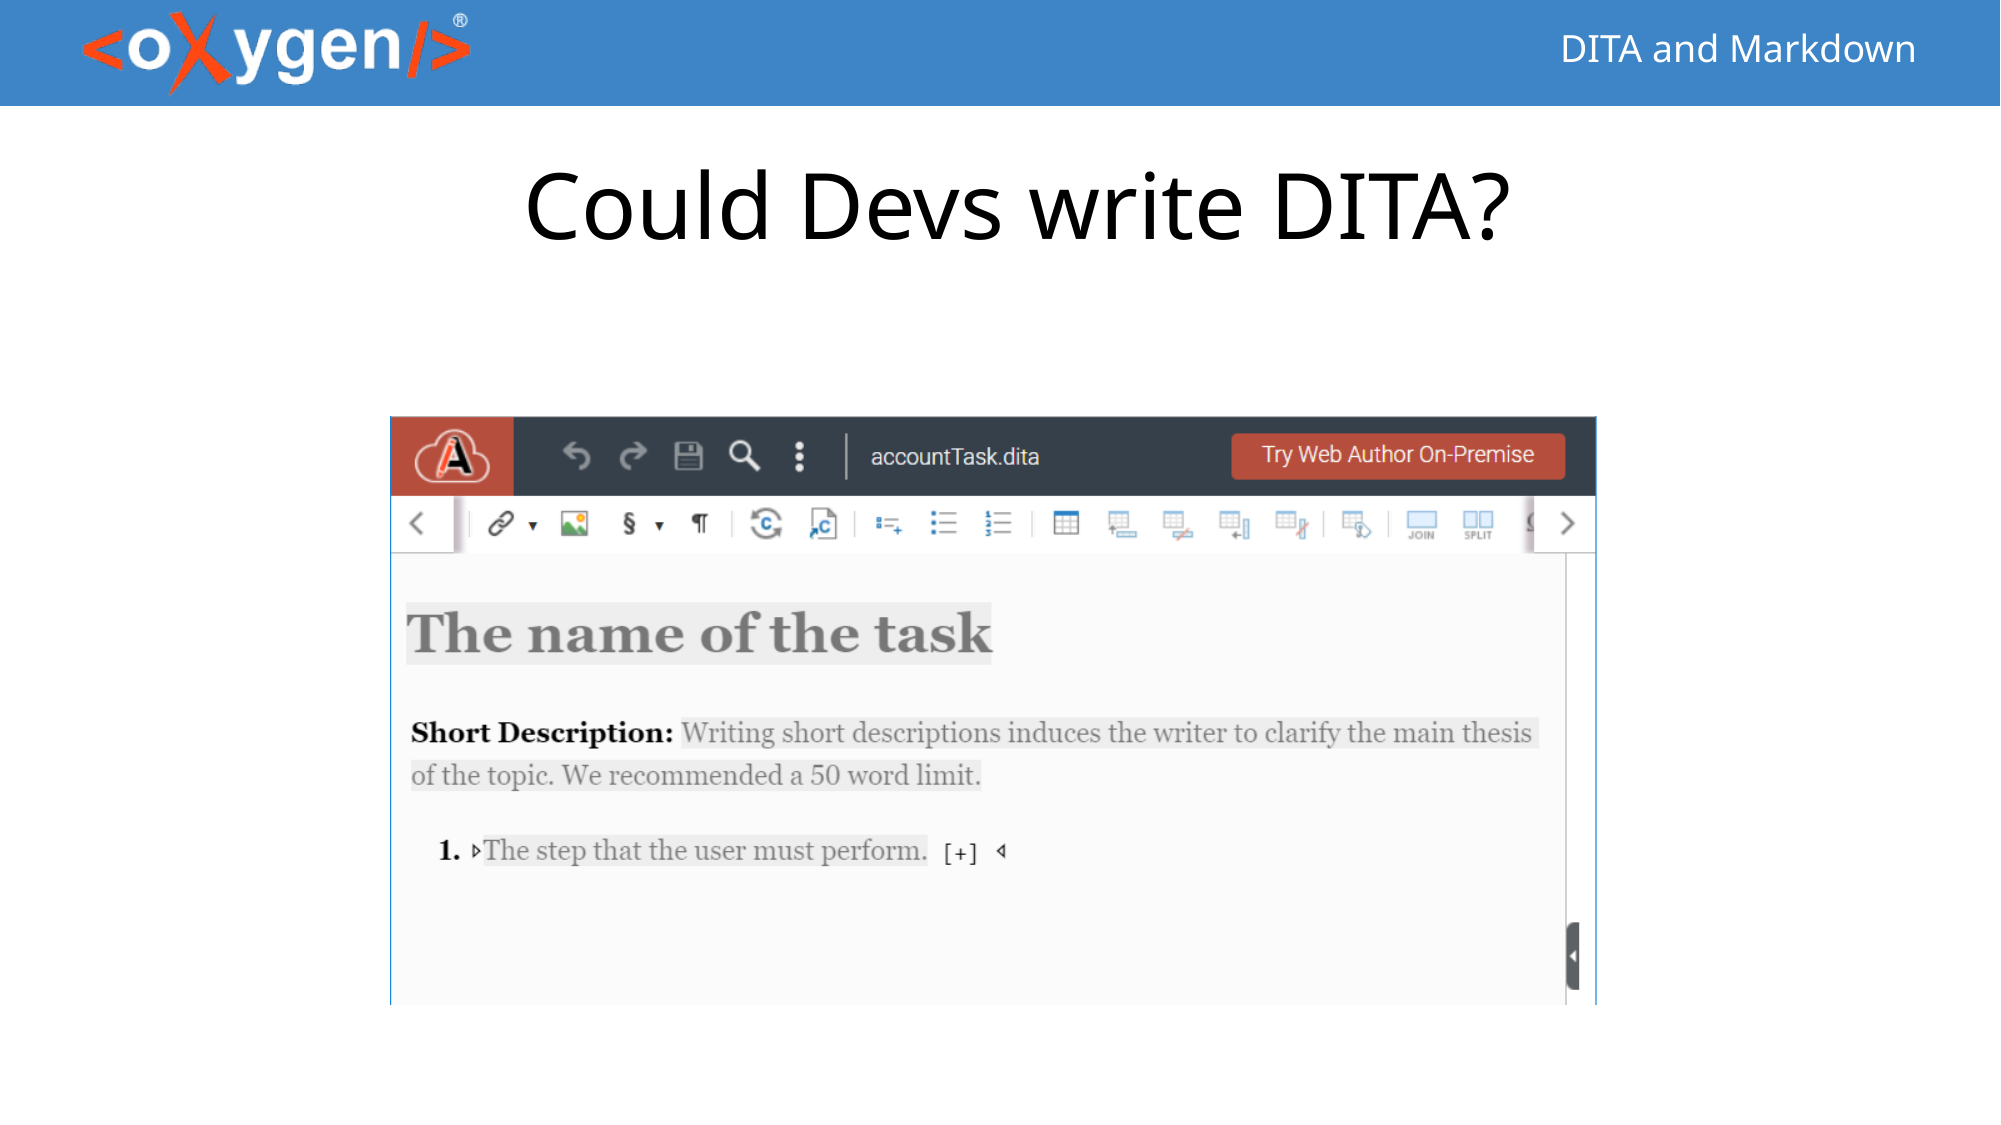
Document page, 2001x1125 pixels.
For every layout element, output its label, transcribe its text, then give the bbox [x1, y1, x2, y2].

title Could Devs write DITA? [99, 109, 1900, 298]
picture [390, 416, 1598, 1006]
picture [75, 0, 488, 106]
